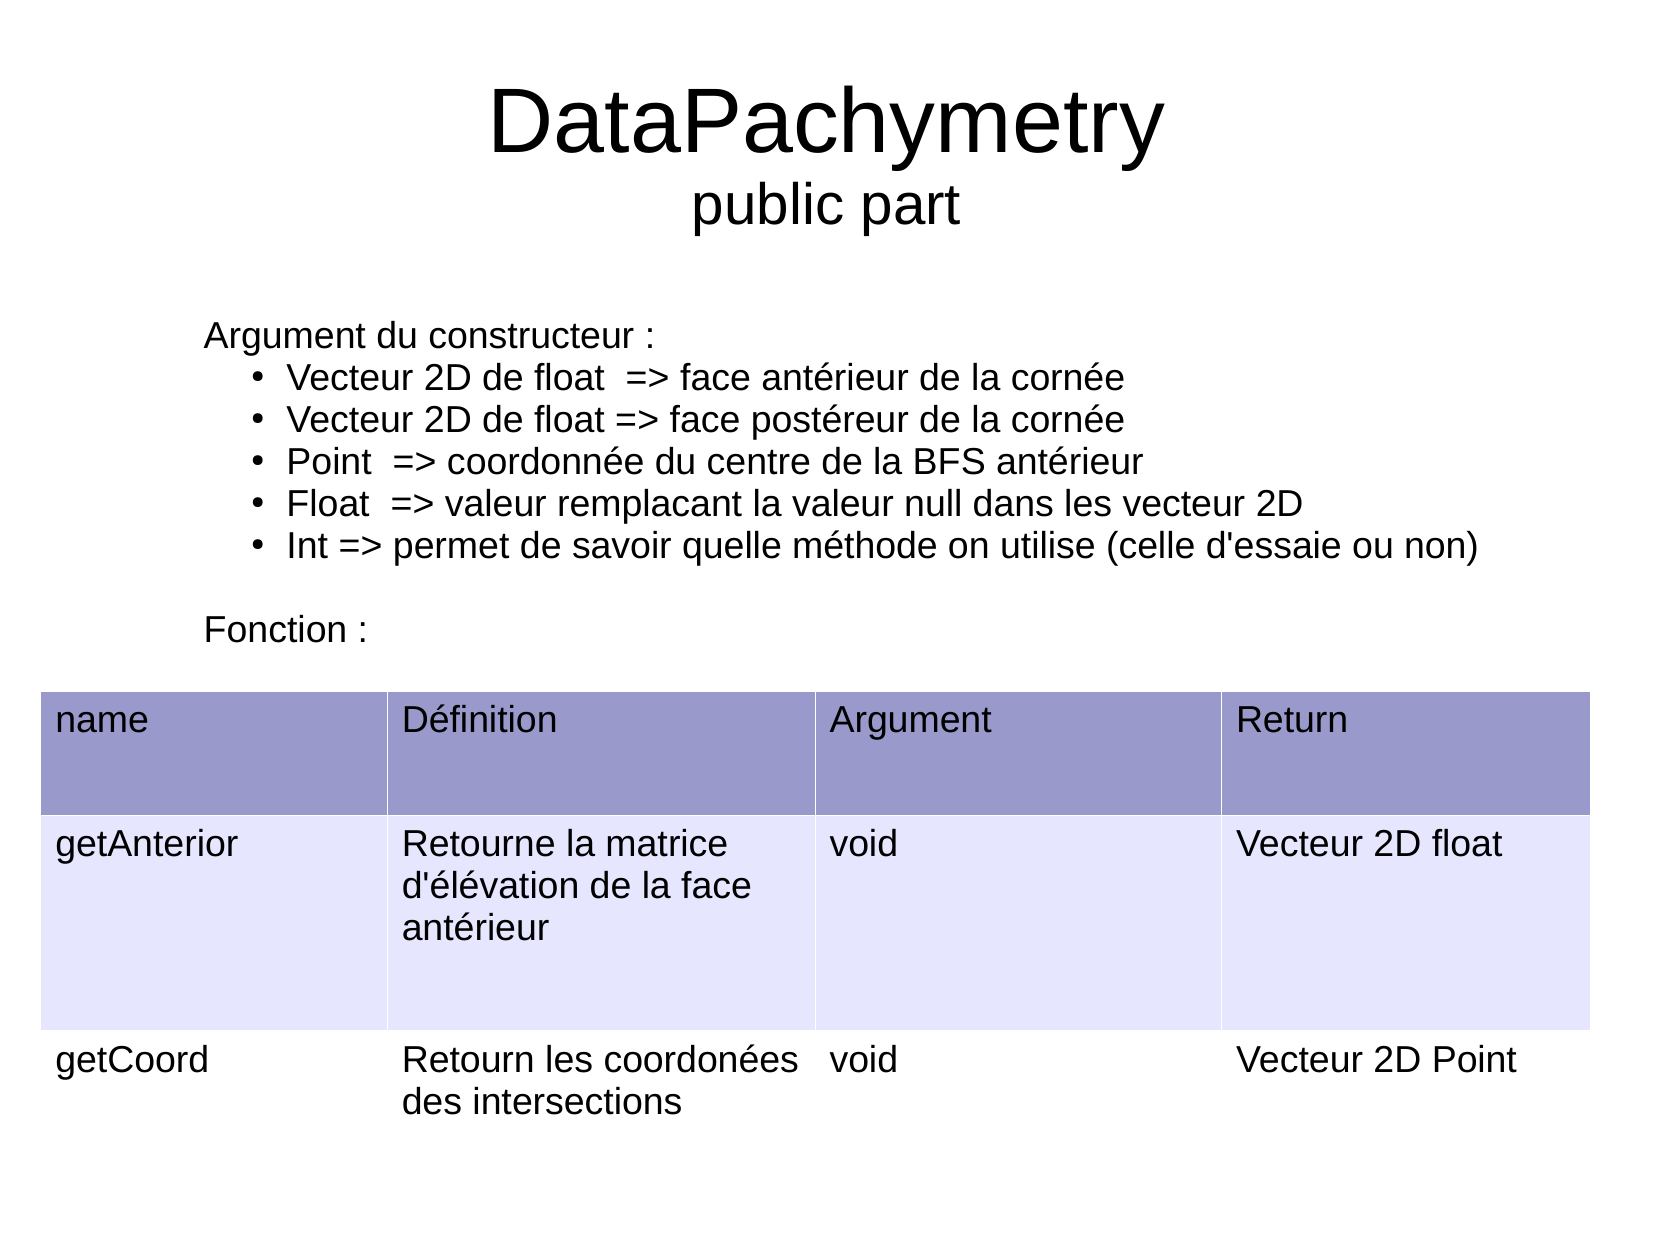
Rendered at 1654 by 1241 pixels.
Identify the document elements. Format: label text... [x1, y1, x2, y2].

table_header name [41, 692, 387, 815]
table_cell getAnterior [41, 816, 387, 1030]
table_header Argument [816, 700, 1221, 815]
table_cell void [816, 1031, 1221, 1241]
table_header Définition [388, 700, 815, 815]
table_cell Vecteur 2D float [1222, 816, 1590, 1030]
table_cell Vecteur 2D Point [1222, 1031, 1590, 1241]
table_cell Retourn les coordonées des intersections [388, 1031, 815, 1241]
table_cell void [816, 816, 1221, 1030]
title DataPachymetry public part [82, 49, 1571, 257]
table_cell Retourne la matrice d'élévation de la face antérieur [388, 816, 815, 1030]
table_cell getCoord [41, 1031, 387, 1241]
table_header Return [1222, 692, 1590, 815]
text_box Argument du constructeur : Vecteur 2D de float => face antérieur de la cornée Vecteur 2D de float => face postéreur de la cornée Point => coordonnée du centre de la BFS antérieur Float => valeur remplacant la valeur null dans les vecteur 2D Int => permet de savoir quelle méthode on utilise (celle d'essaie ou non) Fonction : [189, 307, 1495, 700]
